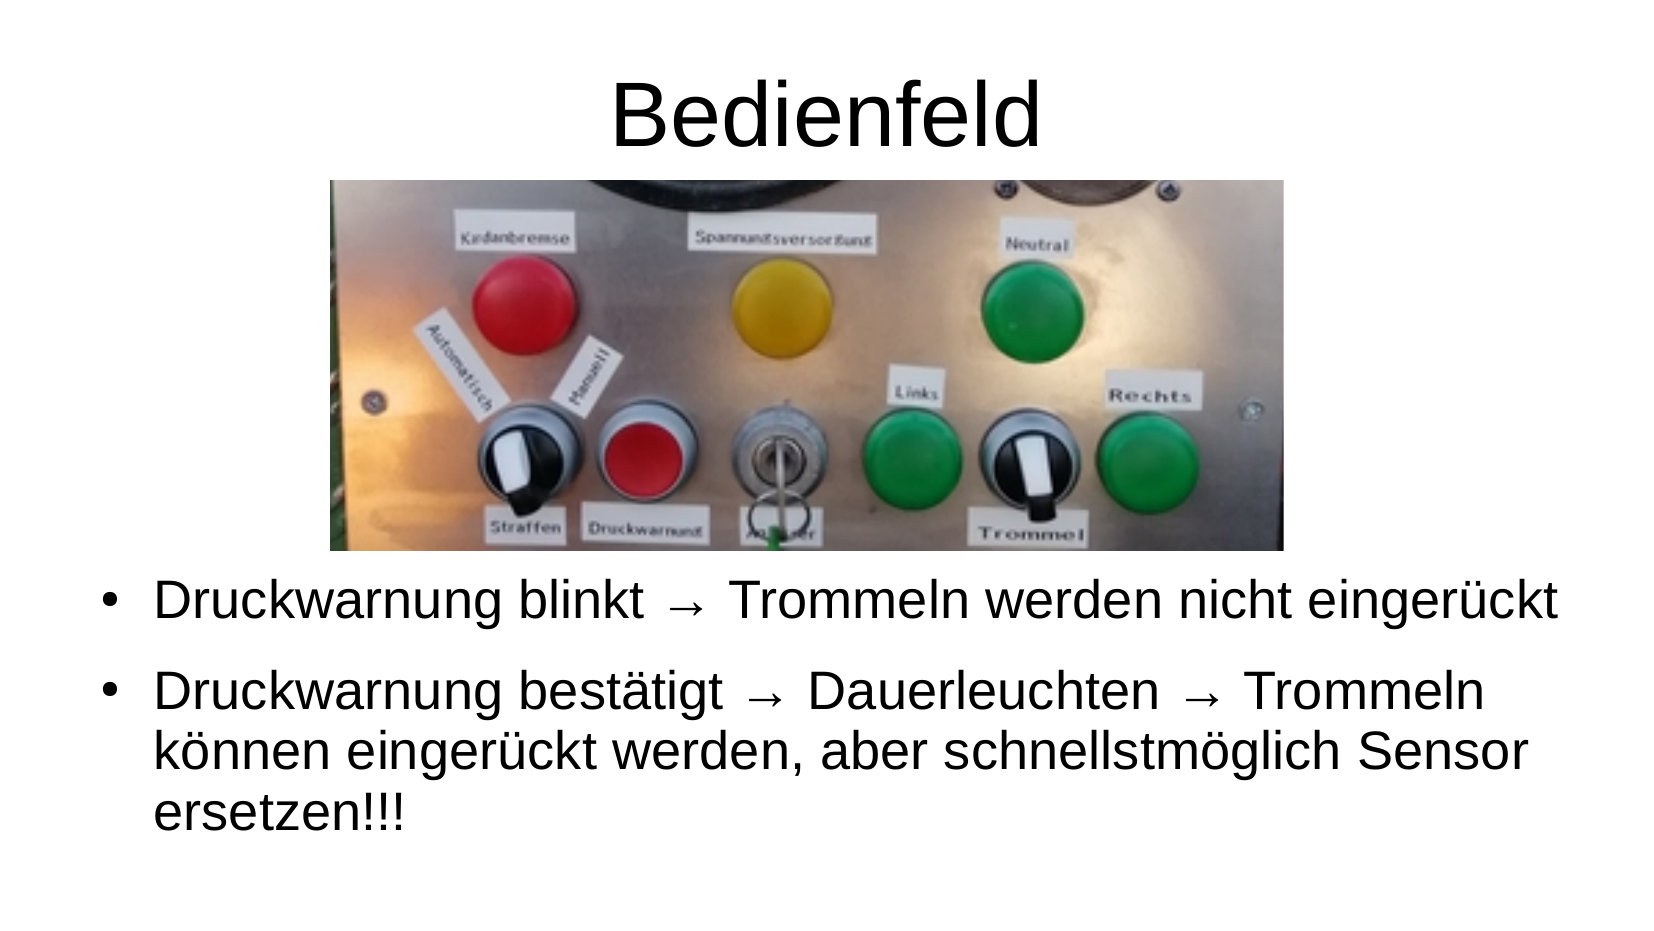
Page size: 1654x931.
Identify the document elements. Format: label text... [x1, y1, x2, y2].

list Druckwarnung blinkt → Trommeln werden nicht eingerückt Druckwarnung bestätigt → Dauerleuchten → Trommeln können eingerückt werden, aber schnellstmöglich Sensor ersetzen!!! [82, 570, 1571, 916]
title Bedienfeld [82, 37, 1571, 193]
picture [330, 180, 1284, 551]
